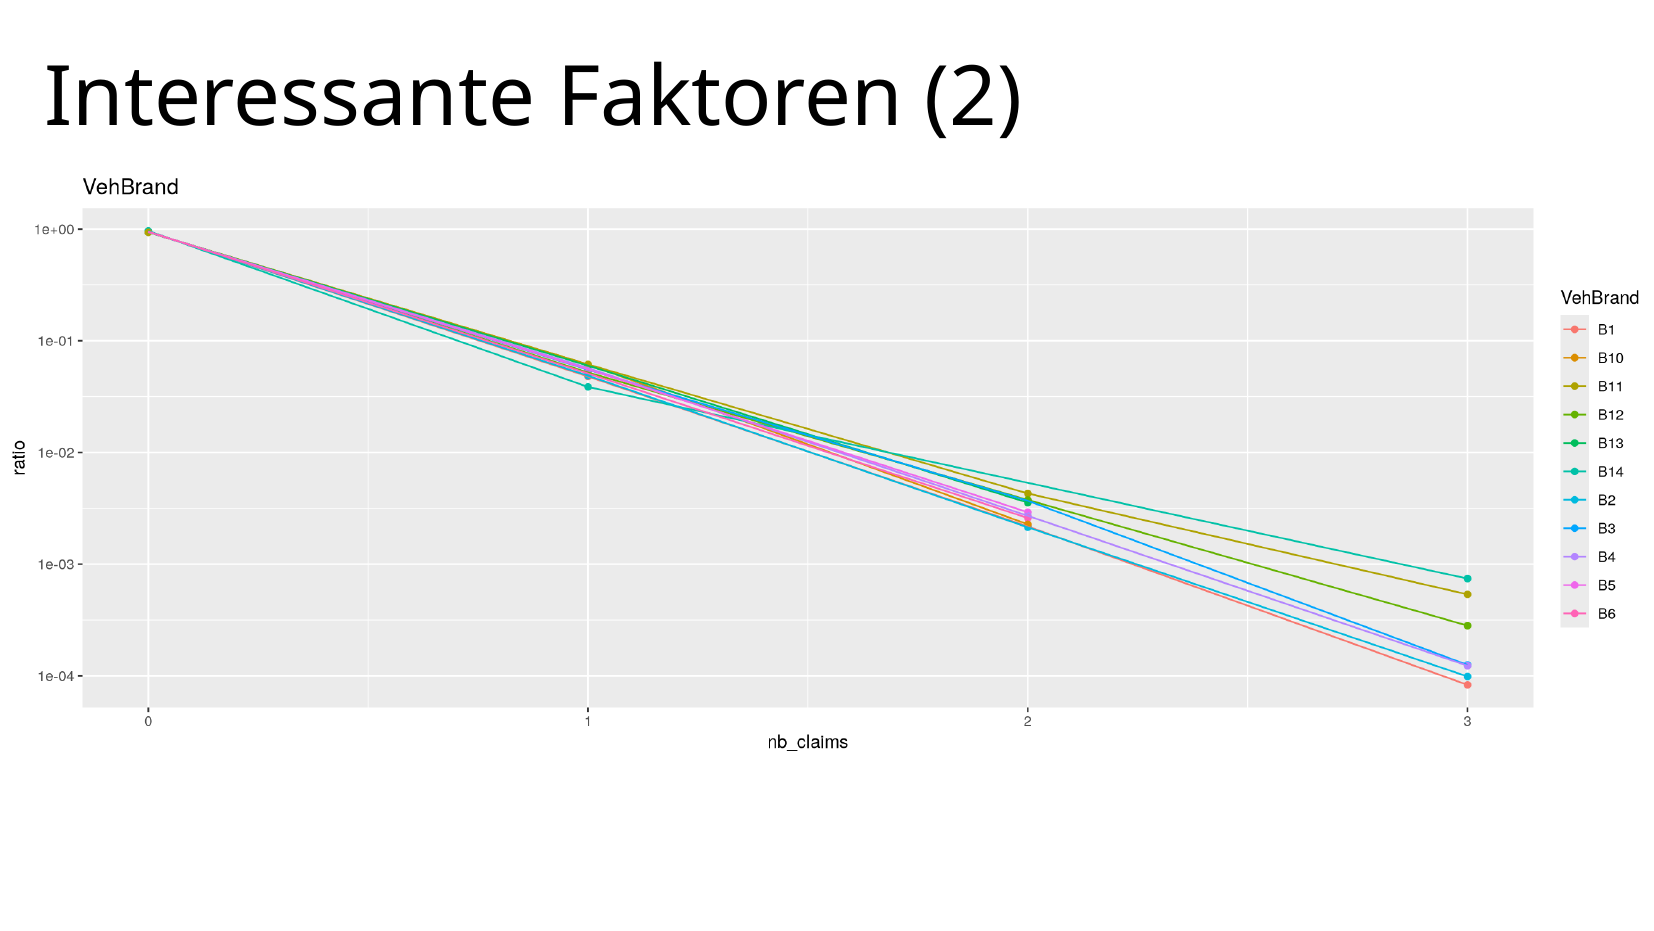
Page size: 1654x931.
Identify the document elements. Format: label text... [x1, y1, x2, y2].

text_box Interessante Faktoren (2) [29, 29, 1536, 148]
picture [2, 169, 1654, 761]
